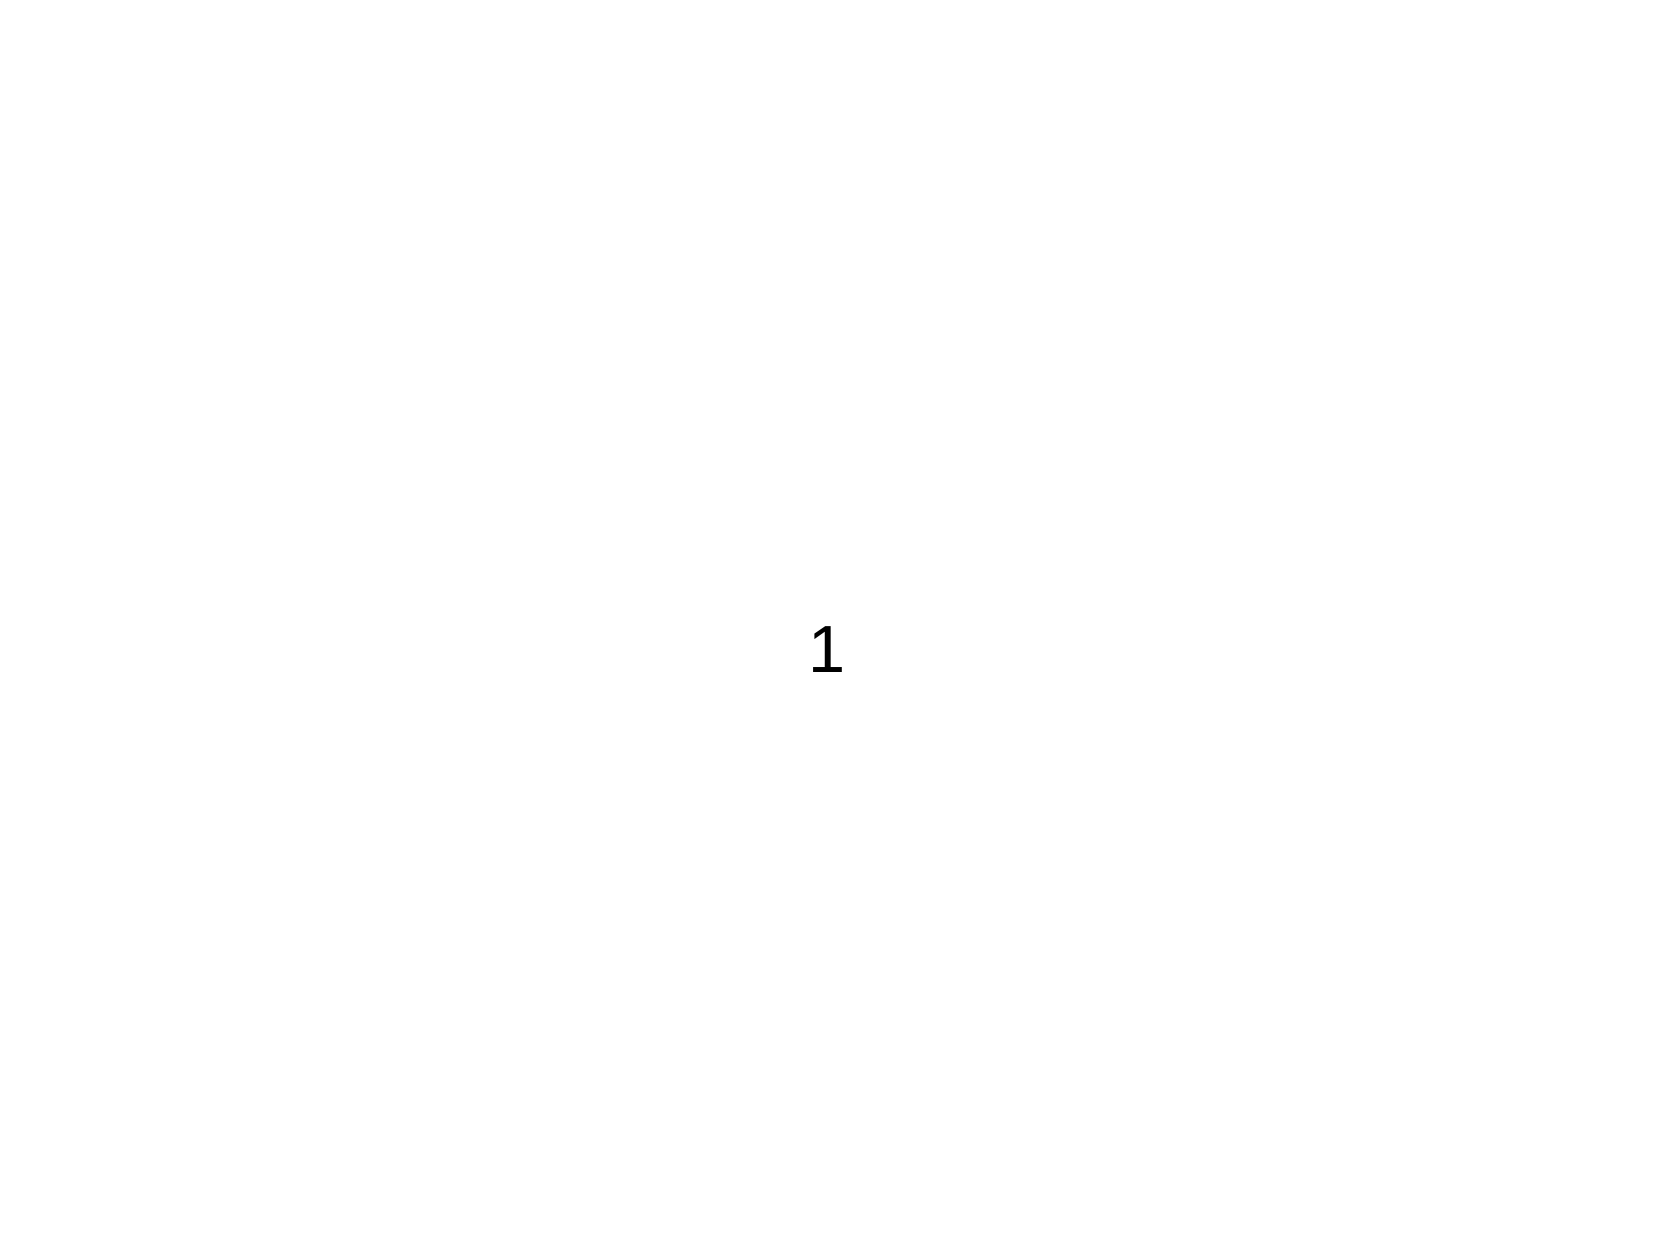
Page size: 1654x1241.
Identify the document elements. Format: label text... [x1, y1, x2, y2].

subtitle 1 [82, 290, 1571, 1010]
